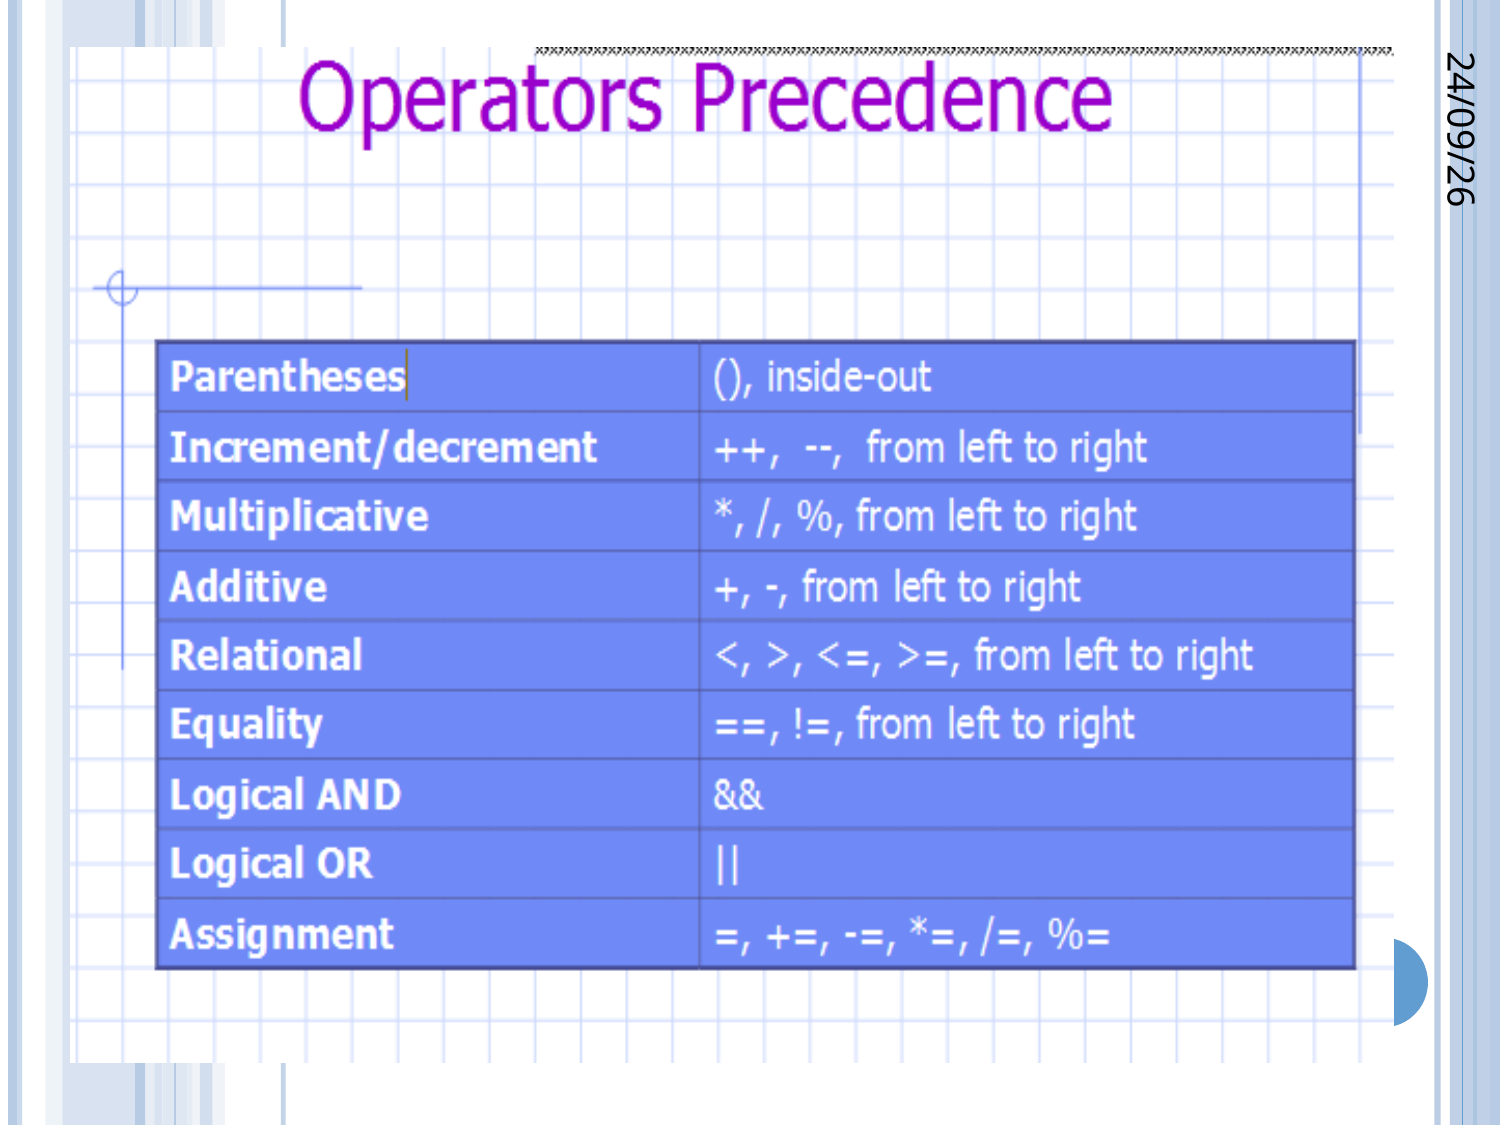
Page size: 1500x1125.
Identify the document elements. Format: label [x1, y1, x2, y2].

picture [70, 47, 1394, 1063]
